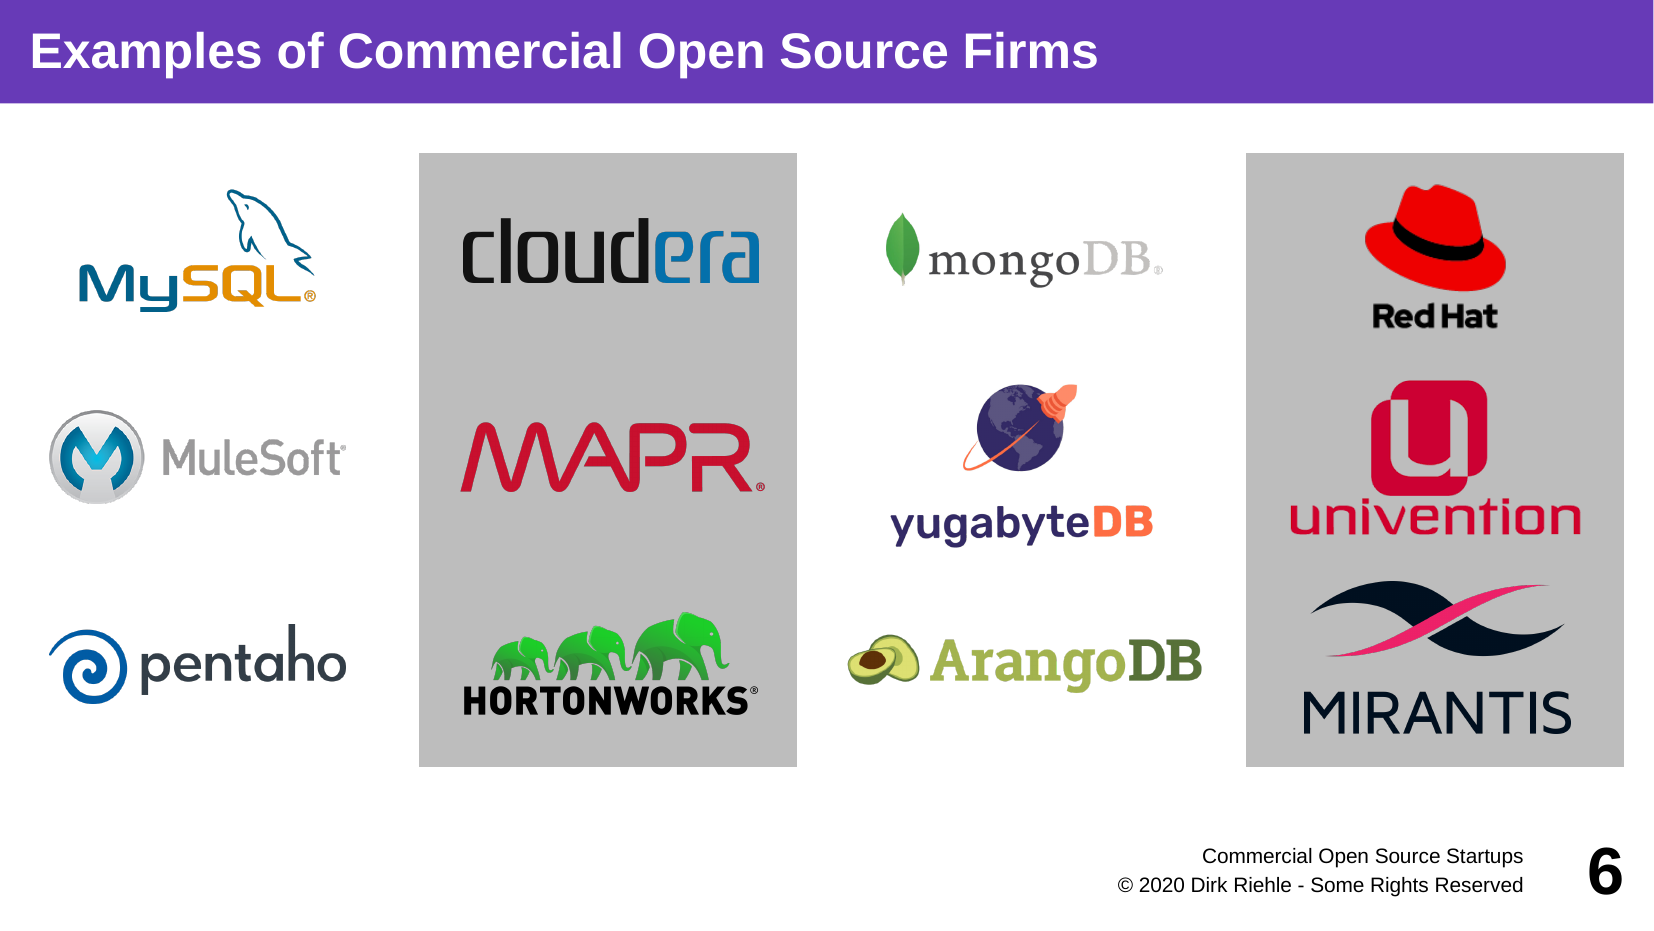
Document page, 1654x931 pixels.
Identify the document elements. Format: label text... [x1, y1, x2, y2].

picture [79, 189, 316, 312]
text_box [415, 150, 800, 771]
picture [888, 384, 1155, 549]
picture [1304, 581, 1571, 735]
picture [433, 396, 788, 518]
picture [49, 624, 346, 704]
picture [1243, 154, 1628, 359]
picture [846, 626, 1202, 701]
picture [817, 141, 1231, 360]
text_box [1242, 150, 1627, 771]
title Examples of Commercial Open Source Firms [0, 0, 1654, 104]
picture [463, 611, 759, 717]
picture [49, 410, 346, 505]
picture [463, 218, 759, 283]
picture [1287, 375, 1584, 540]
